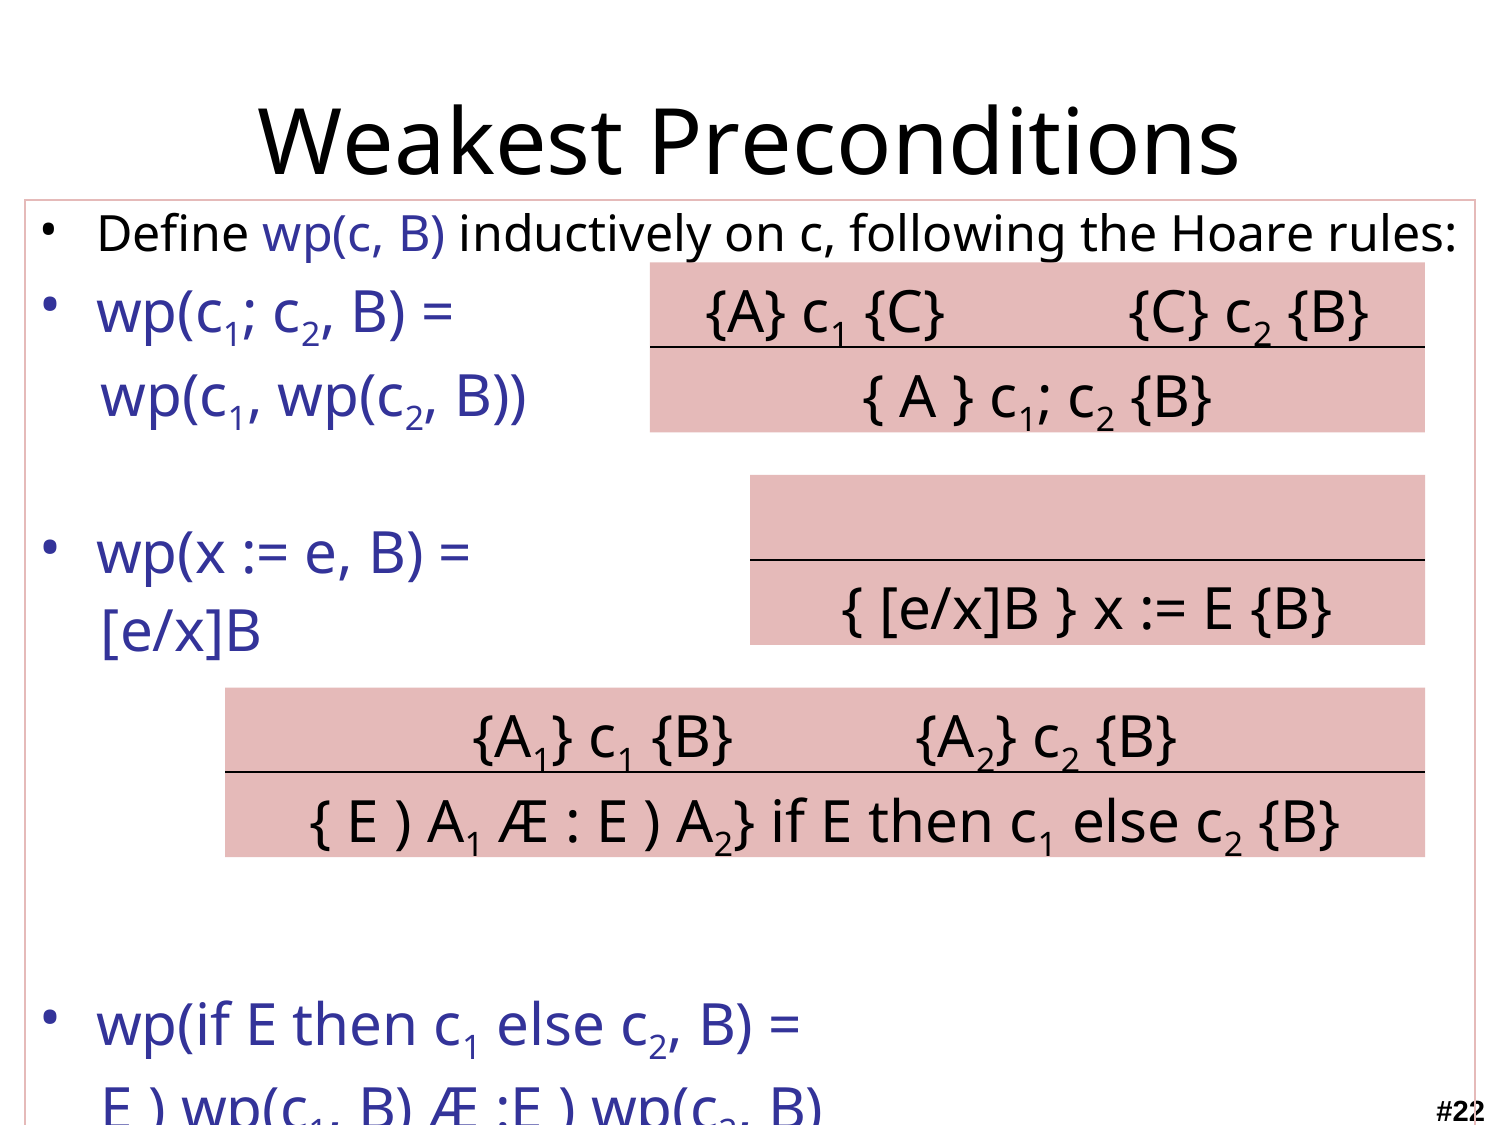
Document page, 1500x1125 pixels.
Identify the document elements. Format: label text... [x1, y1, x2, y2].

text_box {A} c1 {C} {C} c2 {B} [649, 262, 1425, 348]
text_box {A1} c1 {B} {A2} c2 {B} [225, 687, 1426, 773]
text_box { [e/x]B } x := E {B} [750, 560, 1426, 645]
list Define wp(c, B) inductively on c, following the Hoare rules: wp(c1; c2, B) = wp(c1, wp(c2, B)) wp(x := e, B) = [e/x]B wp(if E then c1 else c2, B) = E ) wp(c1, B) Æ :E ) wp(c2, B) [24, 200, 1476, 1101]
text_box [750, 474, 1426, 560]
title Weakest Preconditions [24, 45, 1476, 199]
text_box { E ) A1 Æ : E ) A2} if E then c1 else c2 {B} [225, 773, 1426, 858]
text_box { A } c1; c2 {B} [649, 348, 1425, 433]
